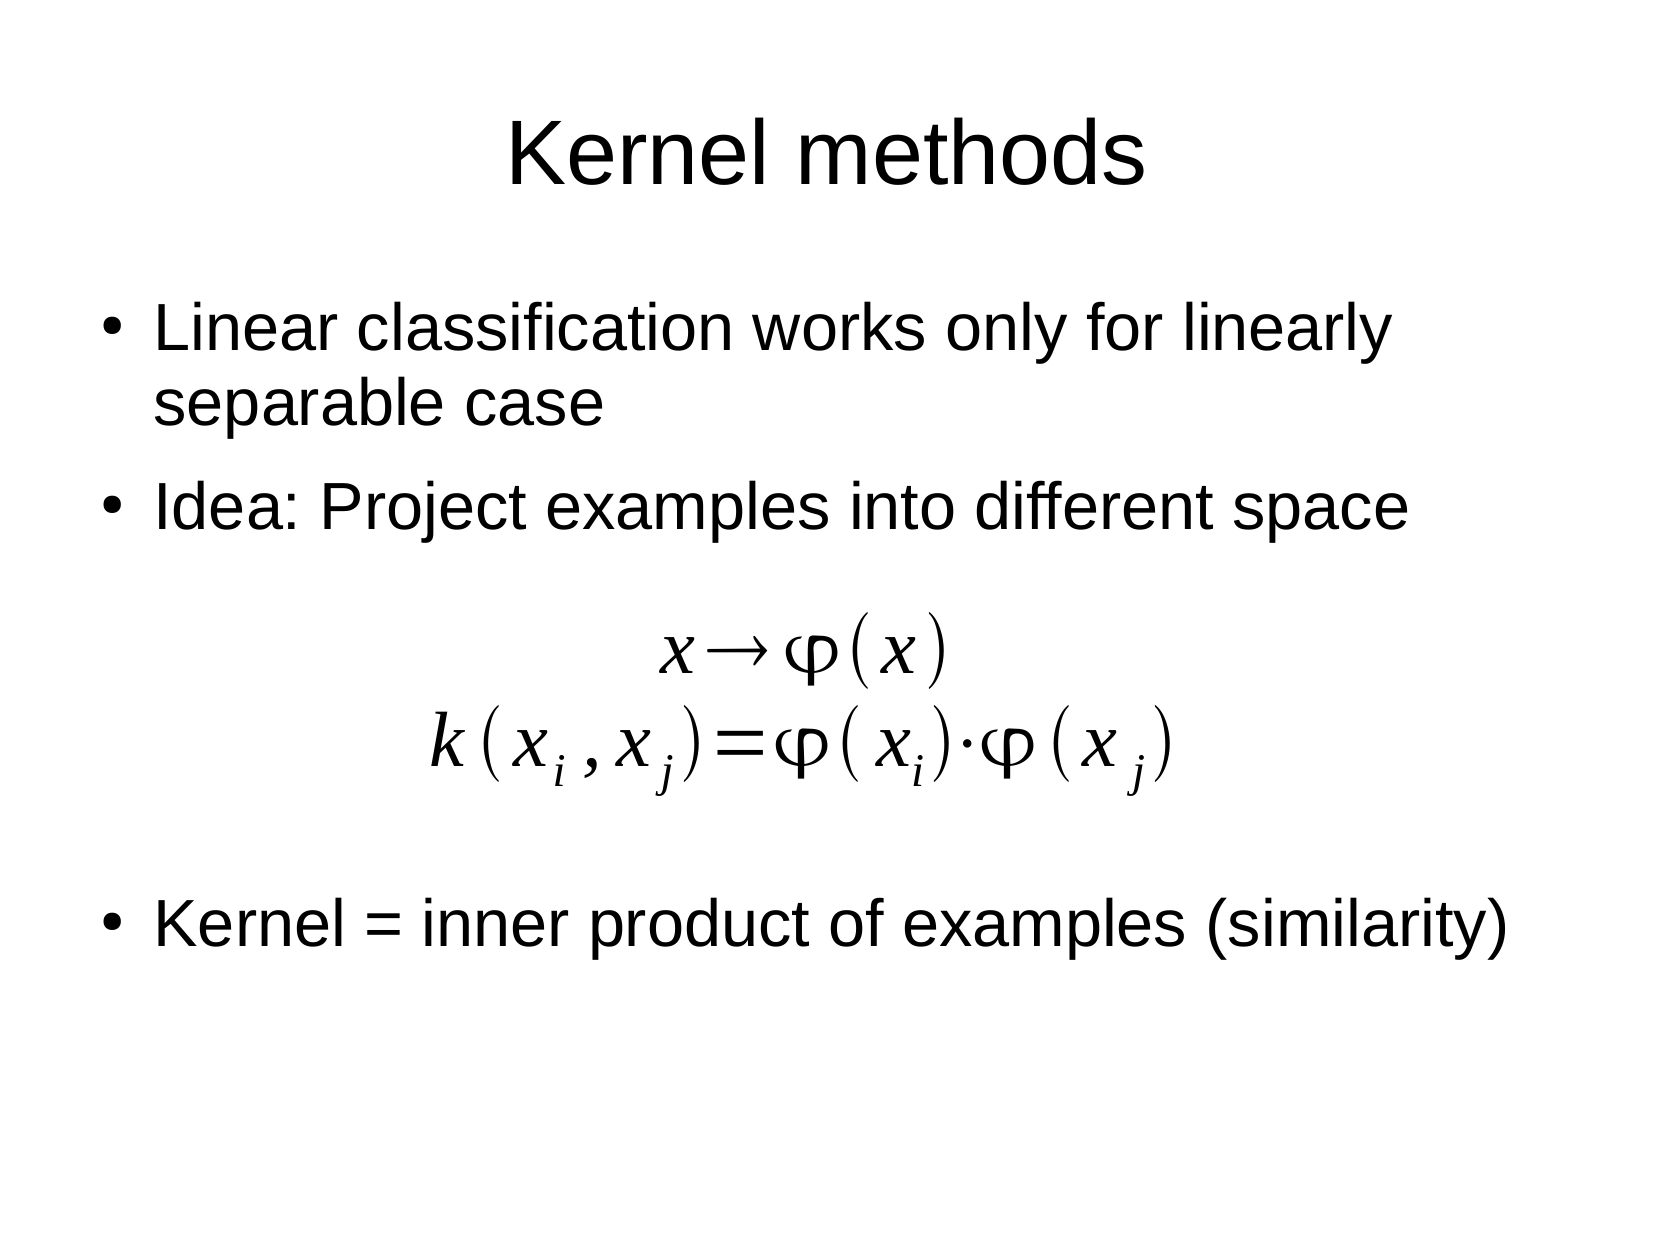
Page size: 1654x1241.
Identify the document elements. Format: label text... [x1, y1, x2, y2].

chart [410, 605, 1193, 797]
title Kernel methods [82, 56, 1571, 250]
list Linear classification works only for linearly separable case Idea: Project examples into different space Kernel = inner product of examples (similarity) [82, 290, 1571, 1109]
